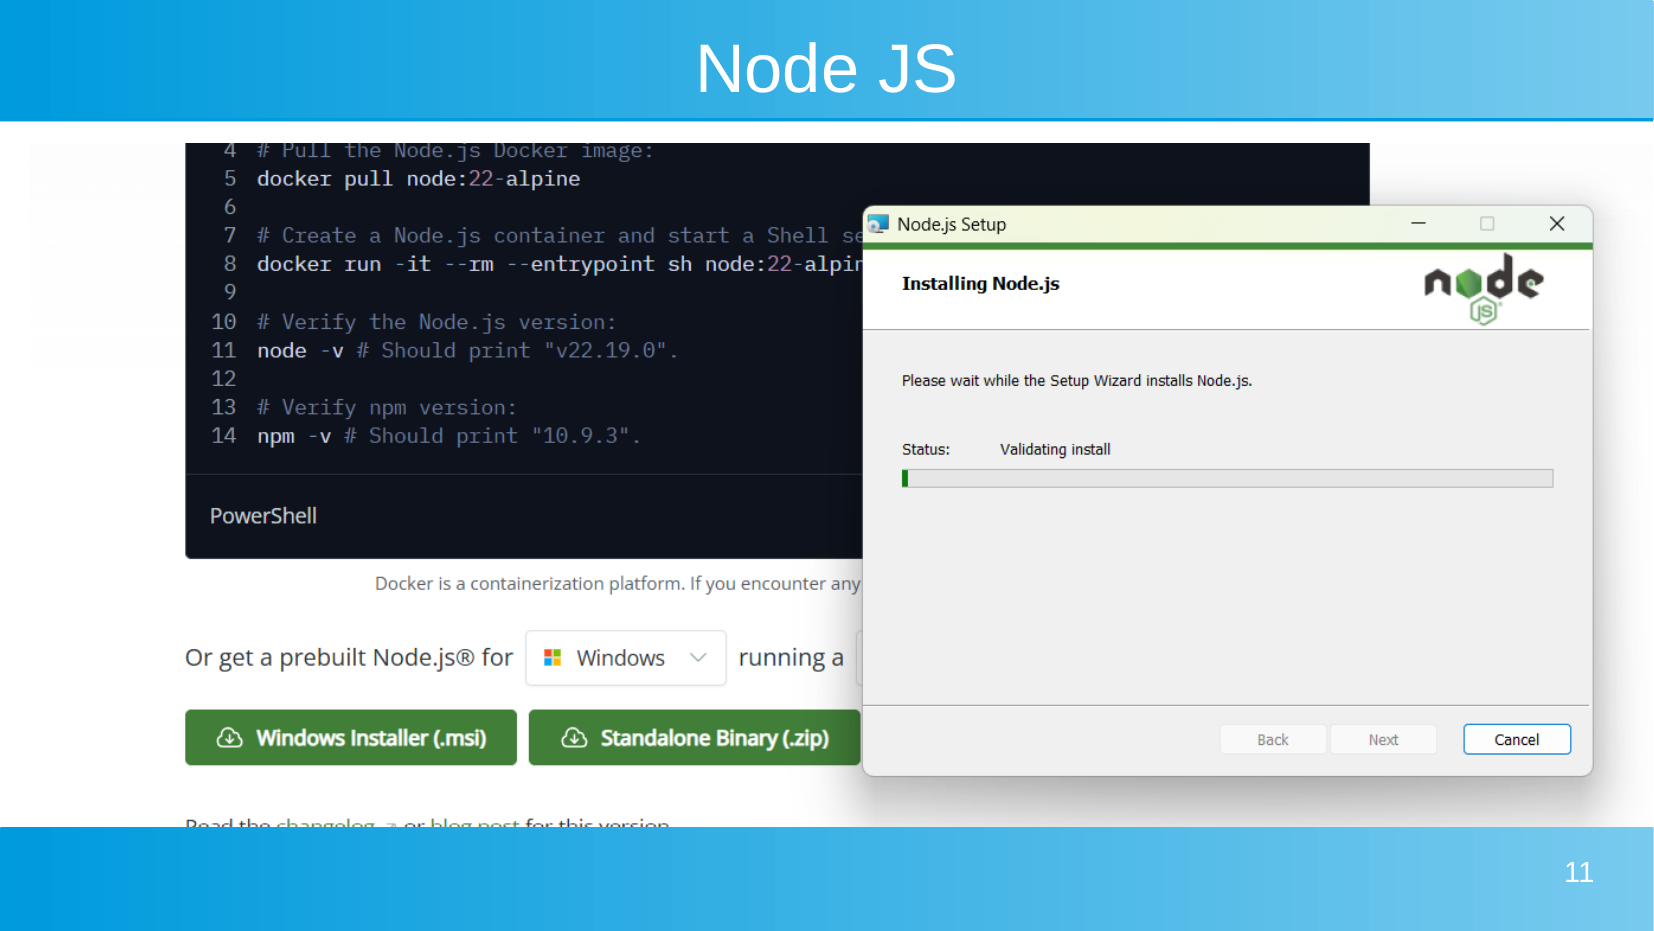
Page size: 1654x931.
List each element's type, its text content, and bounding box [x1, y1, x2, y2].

title Node JS [59, 29, 1595, 108]
picture [29, 143, 1654, 827]
